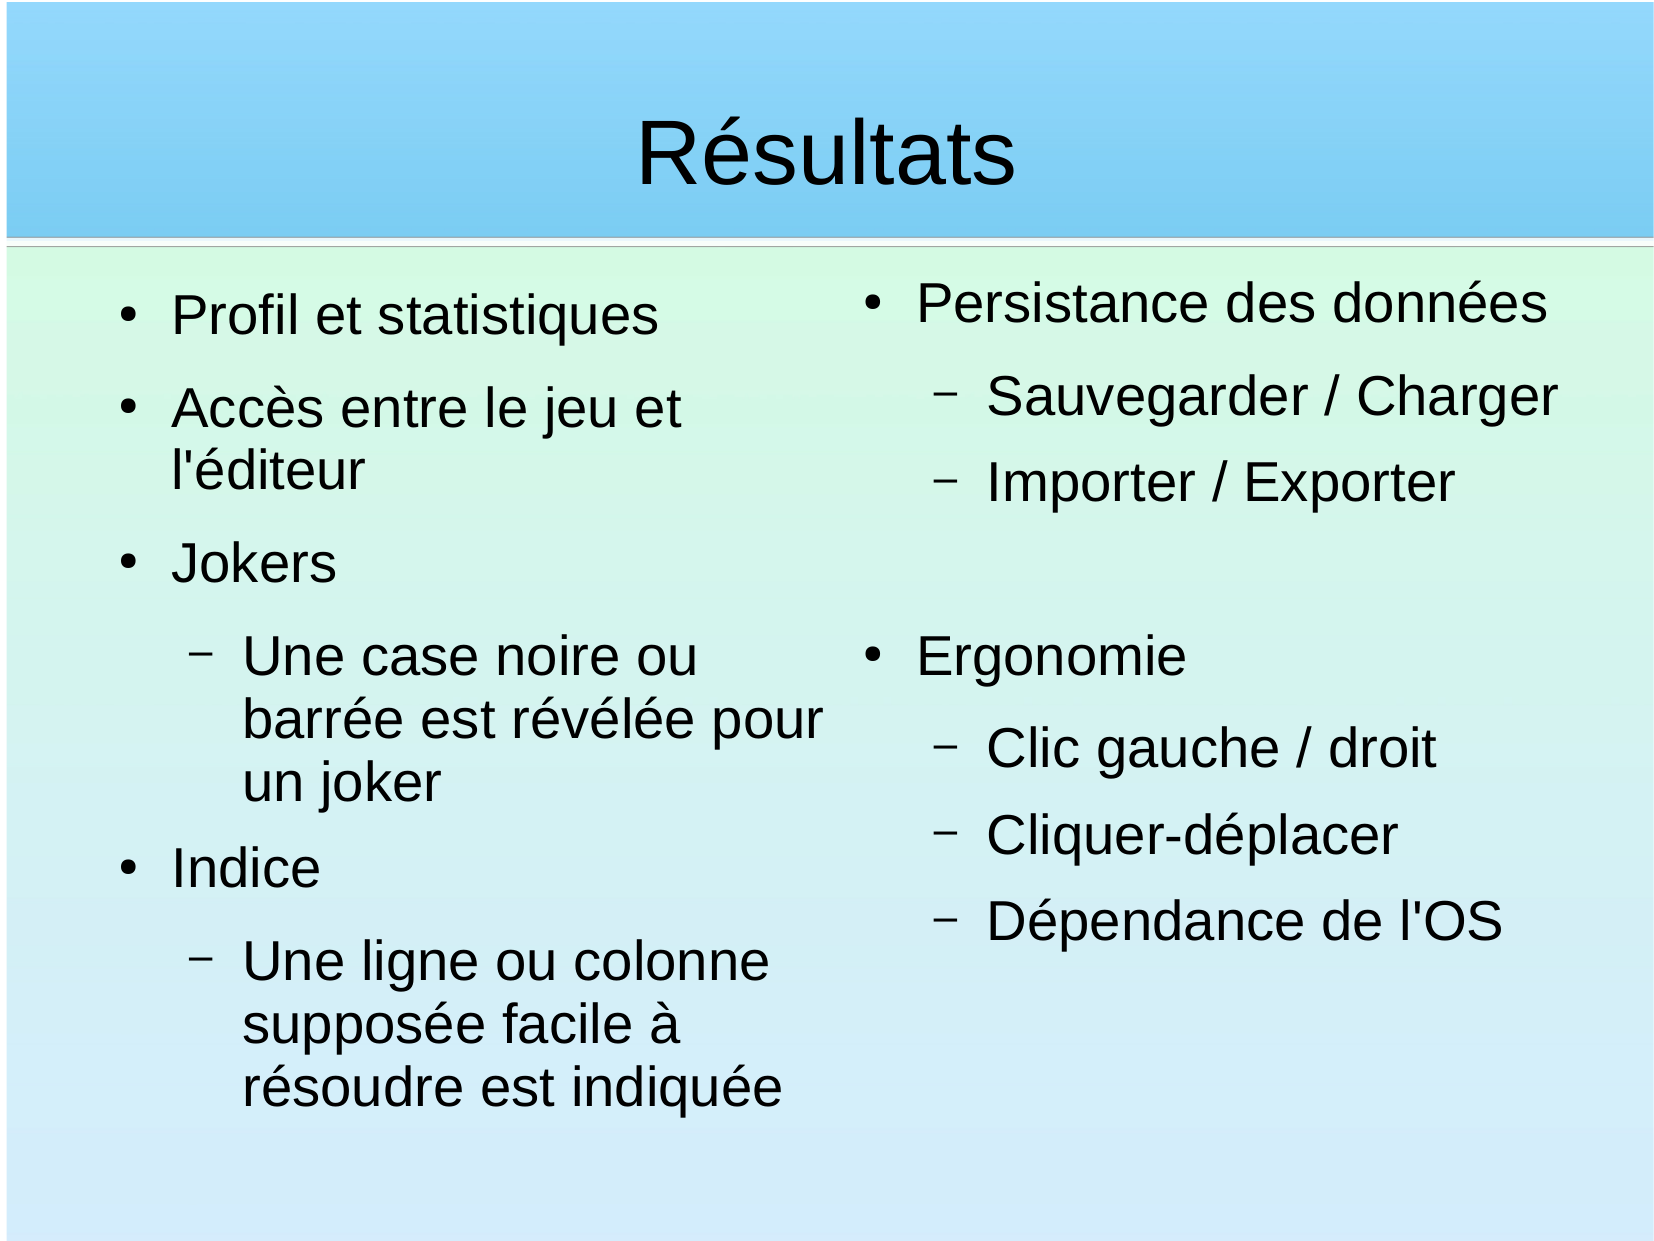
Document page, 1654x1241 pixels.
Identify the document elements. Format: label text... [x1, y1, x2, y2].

title Résultats [82, 49, 1571, 257]
picture [6, 2, 1654, 1241]
list Profil et statistiques Accès entre le jeu et l'éditeur Jokers Une case noire ou barrée est révélée pour un joker Indice Une ligne ou colonne supposée facile à résoudre est indiquée [100, 283, 827, 1003]
list Persistance des données Sauvegarder / Charger Importer / Exporter Ergonomie Clic gauche / droit Cliquer-déplacer Dépendance de l'OS [845, 271, 1572, 991]
